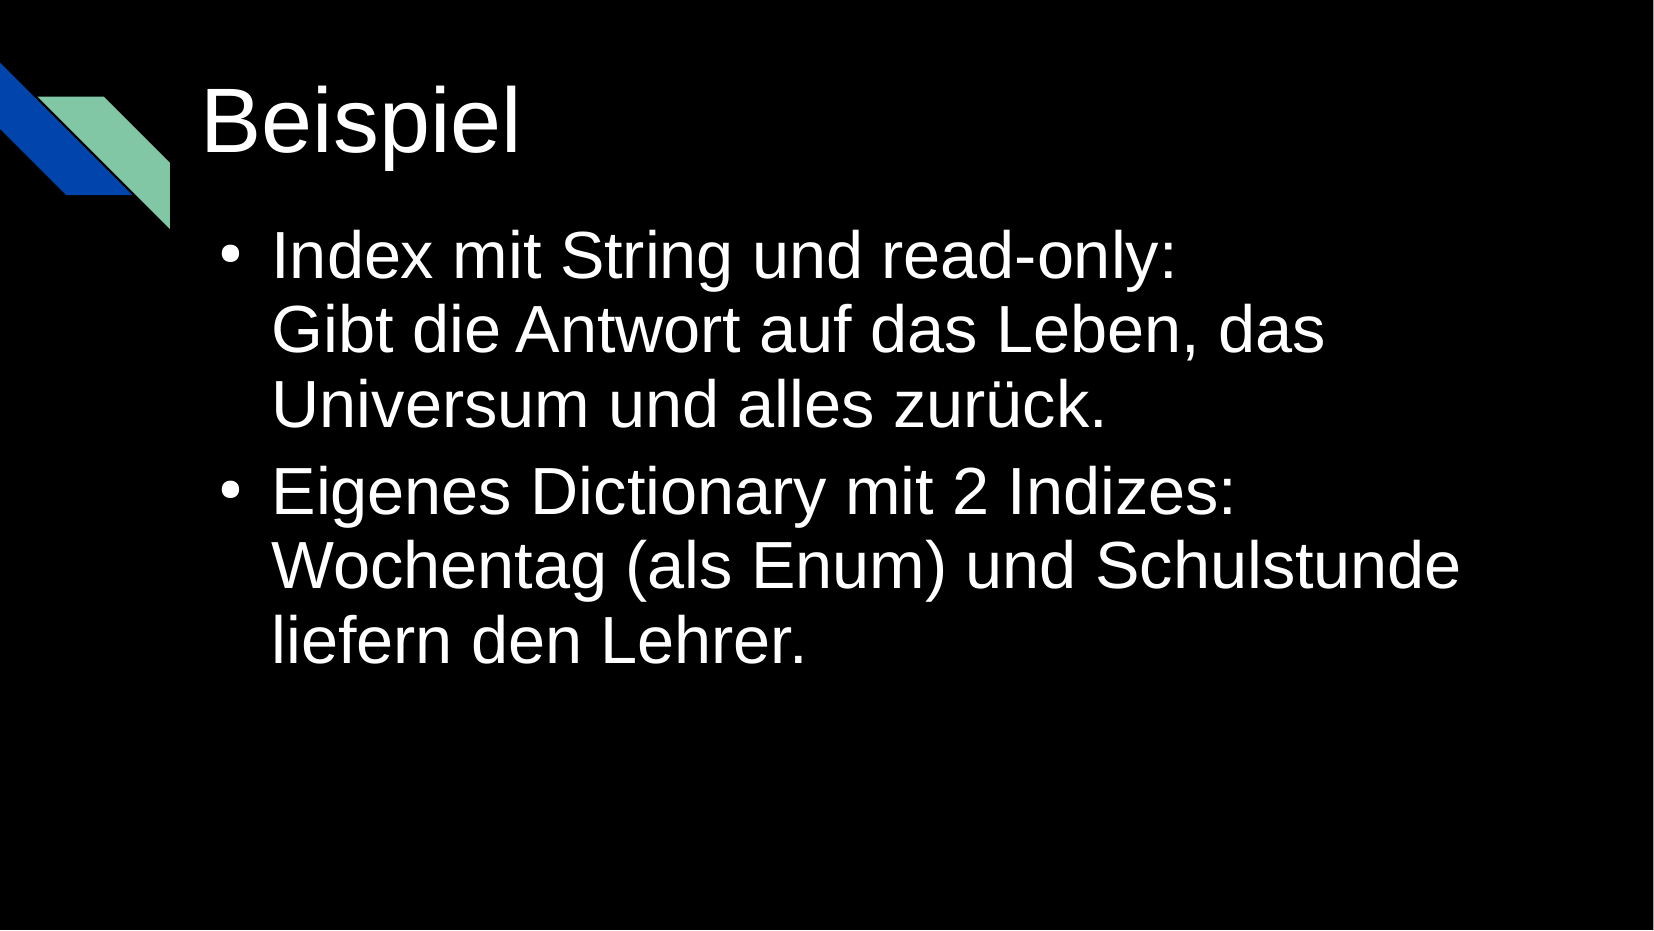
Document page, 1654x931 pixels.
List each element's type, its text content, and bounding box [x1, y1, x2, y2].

title Beispiel [200, 53, 1571, 189]
list Index mit String und read-only: Gibt die Antwort auf das Leben, das Universum und alles zurück. Eigenes Dictionary mit 2 Indizes: Wochentag (als Enum) und Schulstunde liefern den Lehrer. [200, 217, 1571, 839]
